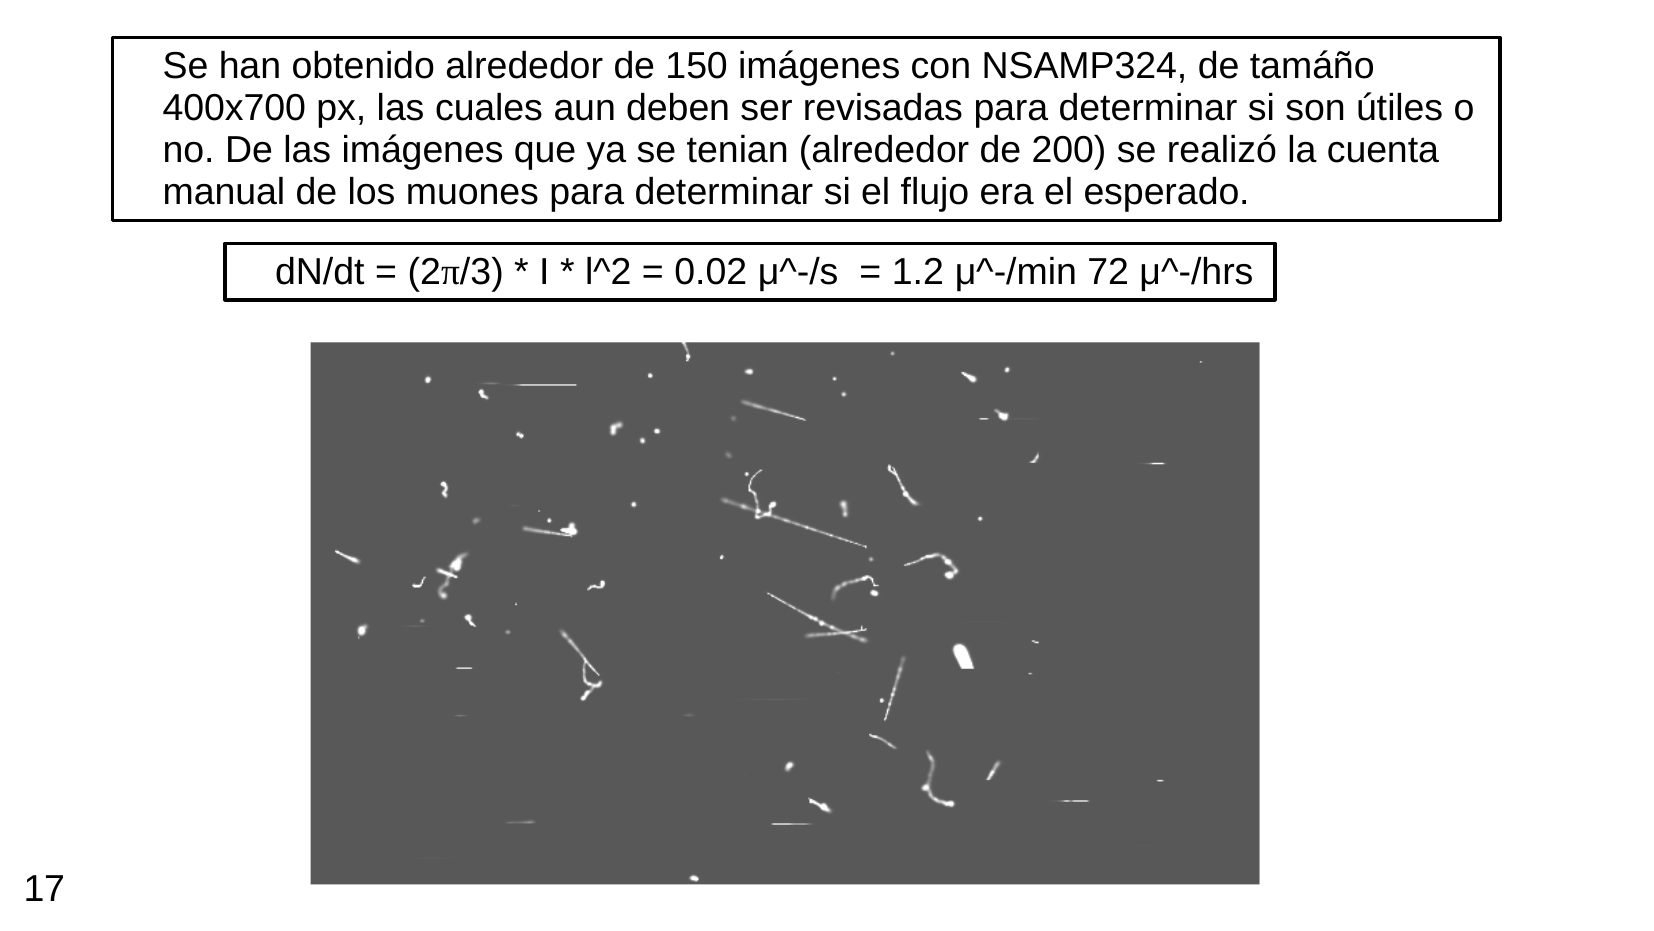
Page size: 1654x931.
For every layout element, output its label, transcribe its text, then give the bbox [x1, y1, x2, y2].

text_box Se han obtenido alrededor de 150 imágenes con NSAMP324, de tamáño 400x700 px, las cuales aun deben ser revisadas para determinar si son útiles o no. De las imágenes que ya se tenian (alrededor de 200) se realizó la cuenta manual de los muones para determinar si el flujo era el esperado. [112, 37, 1501, 221]
picture [300, 337, 1276, 894]
text_box dN/dt = (2π/3) * I * l^2 = 0.02 μ^-/s = 1.2 μ^-/min 72 μ^-/hrs [225, 243, 1276, 301]
text_box <number> [8, 860, 638, 931]
